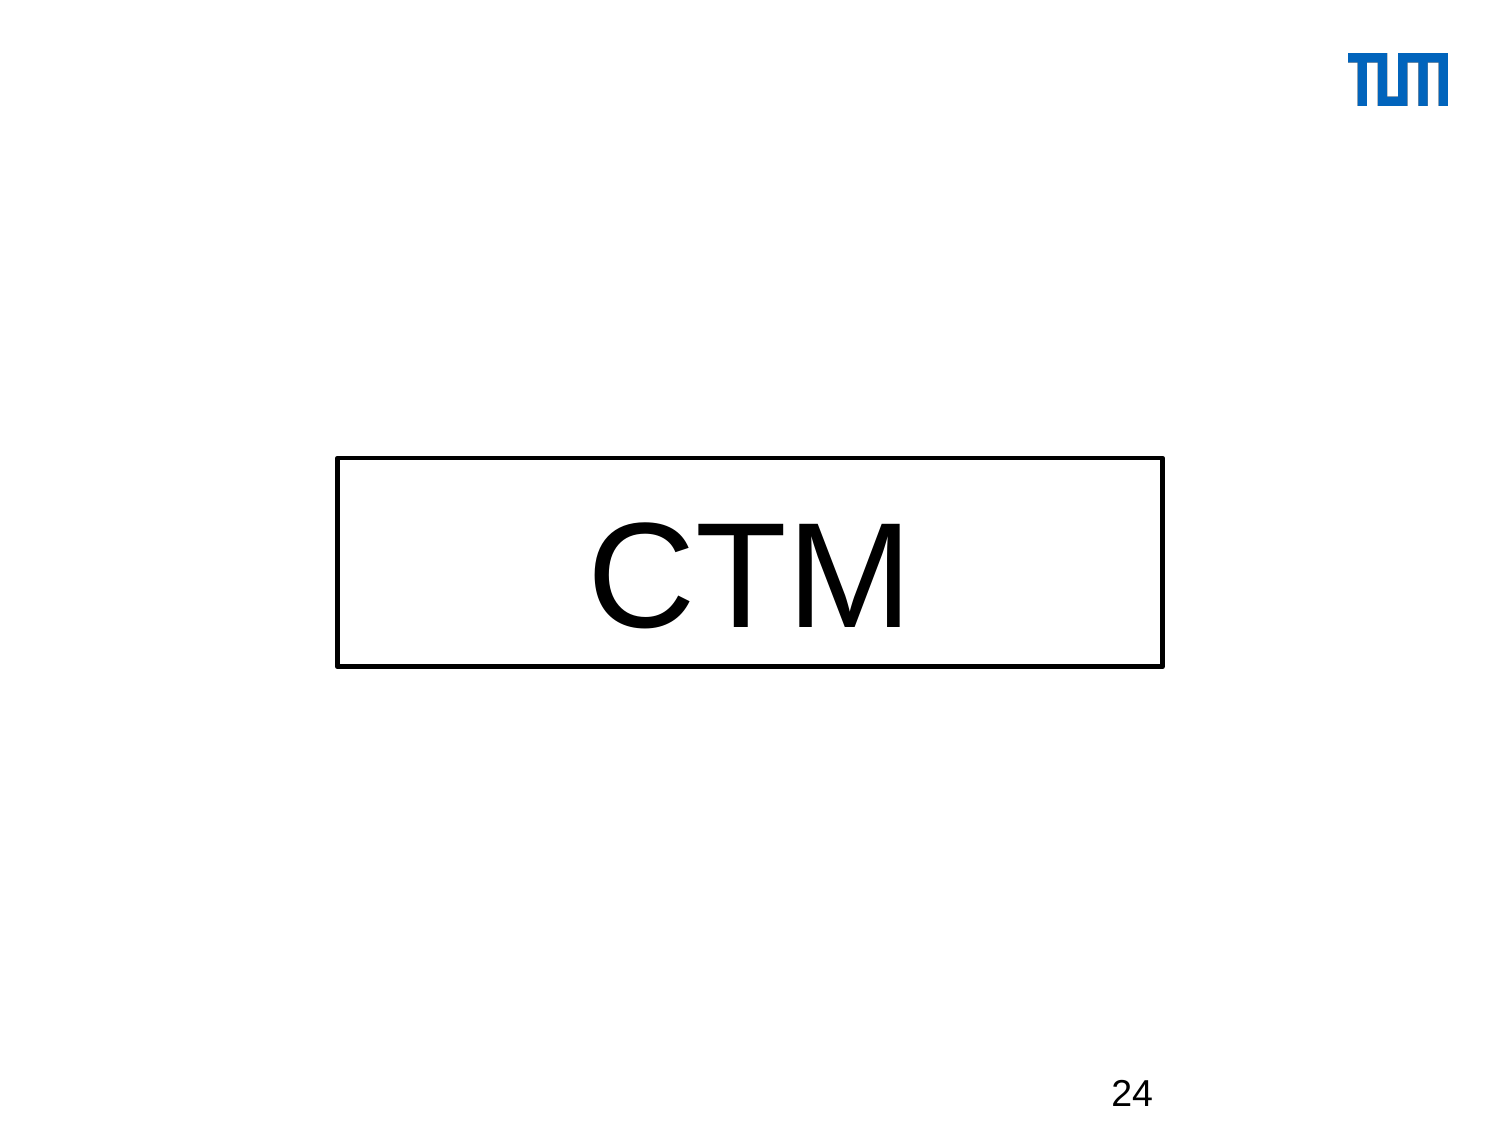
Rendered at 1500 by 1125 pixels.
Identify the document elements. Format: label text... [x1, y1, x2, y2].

text_box <number> [1111, 1061, 1448, 1122]
picture [1348, 53, 1448, 106]
text_box CTM [337, 458, 1163, 667]
